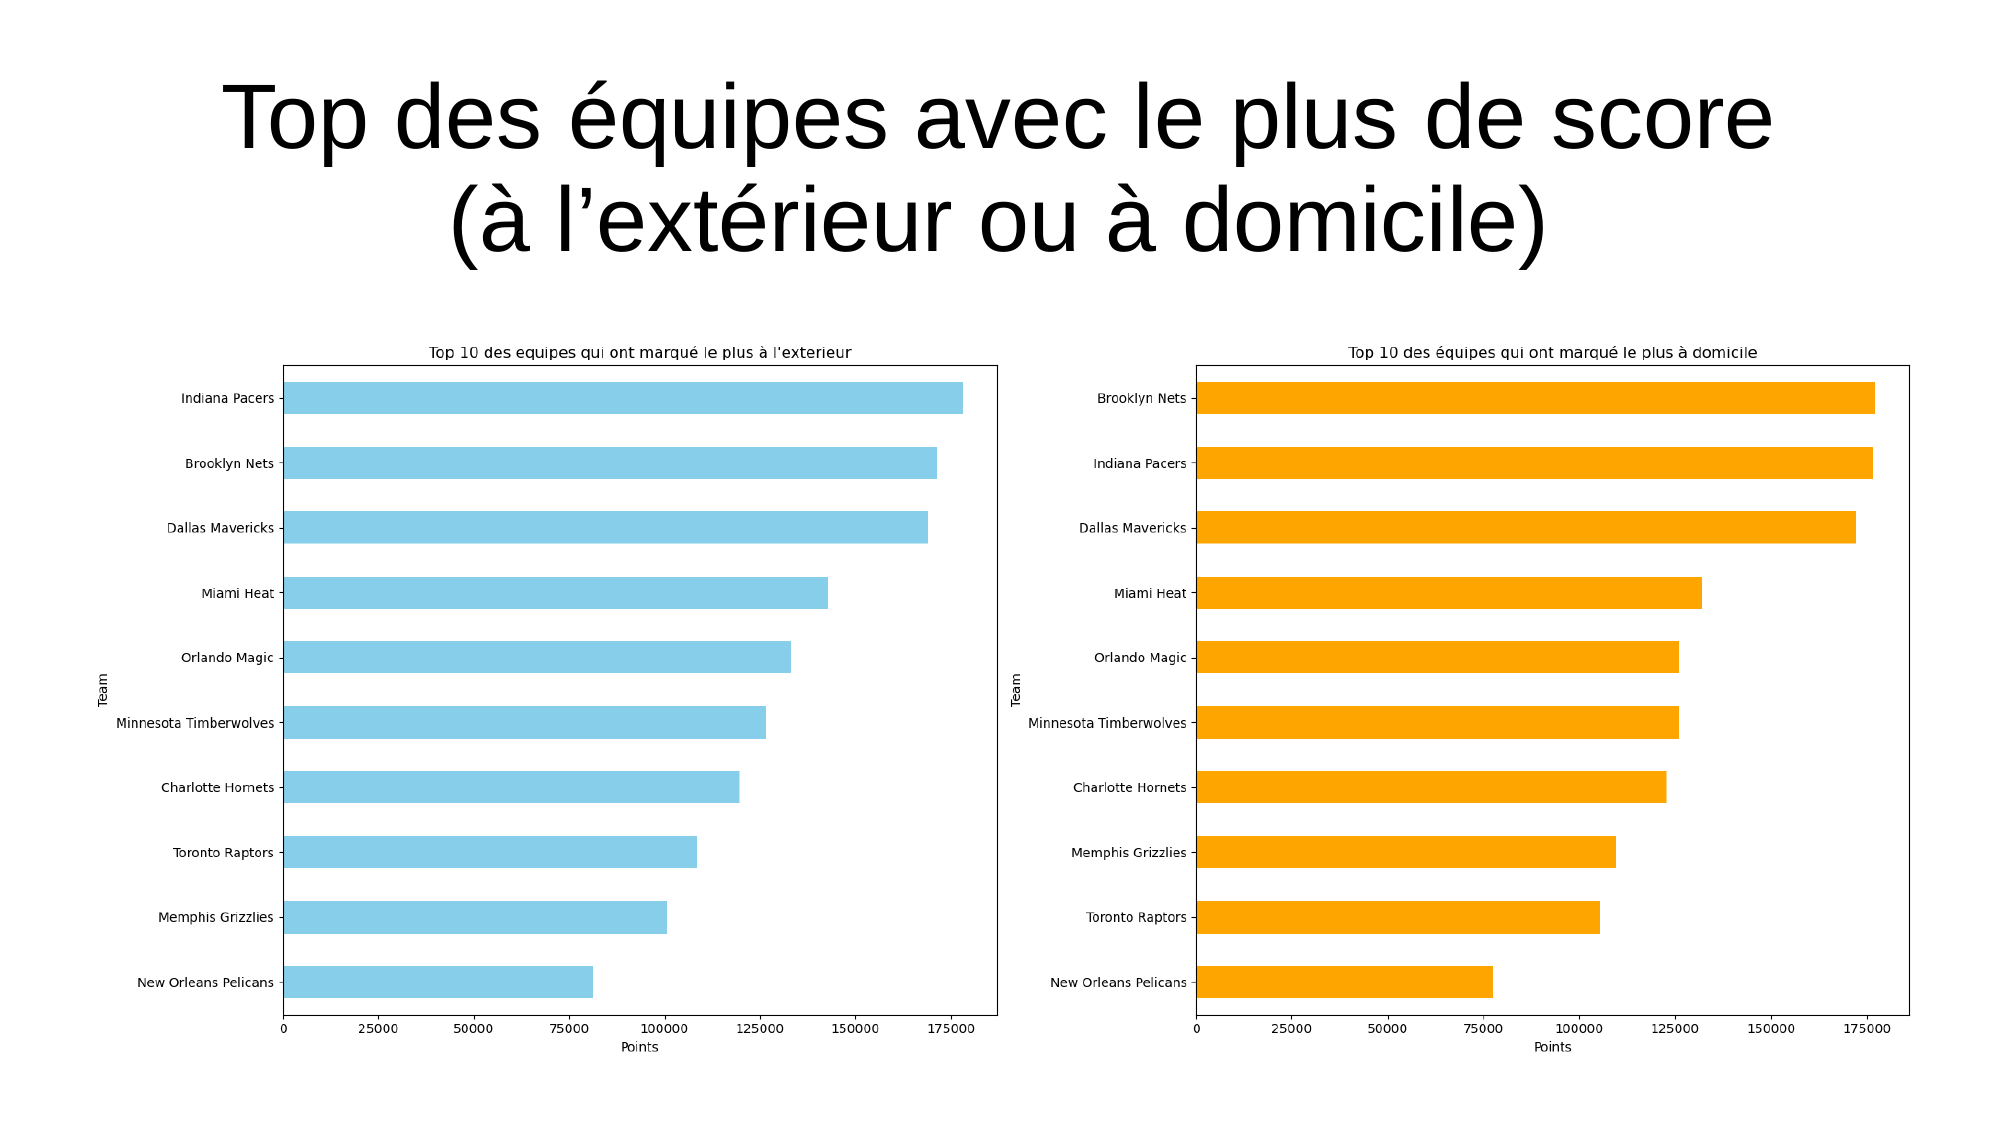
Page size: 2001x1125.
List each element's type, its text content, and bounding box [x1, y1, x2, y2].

picture [88, 336, 1918, 1063]
title Top des équipes avec le plus de score (à l’extérieur ou à domicile) [137, 59, 1863, 278]
